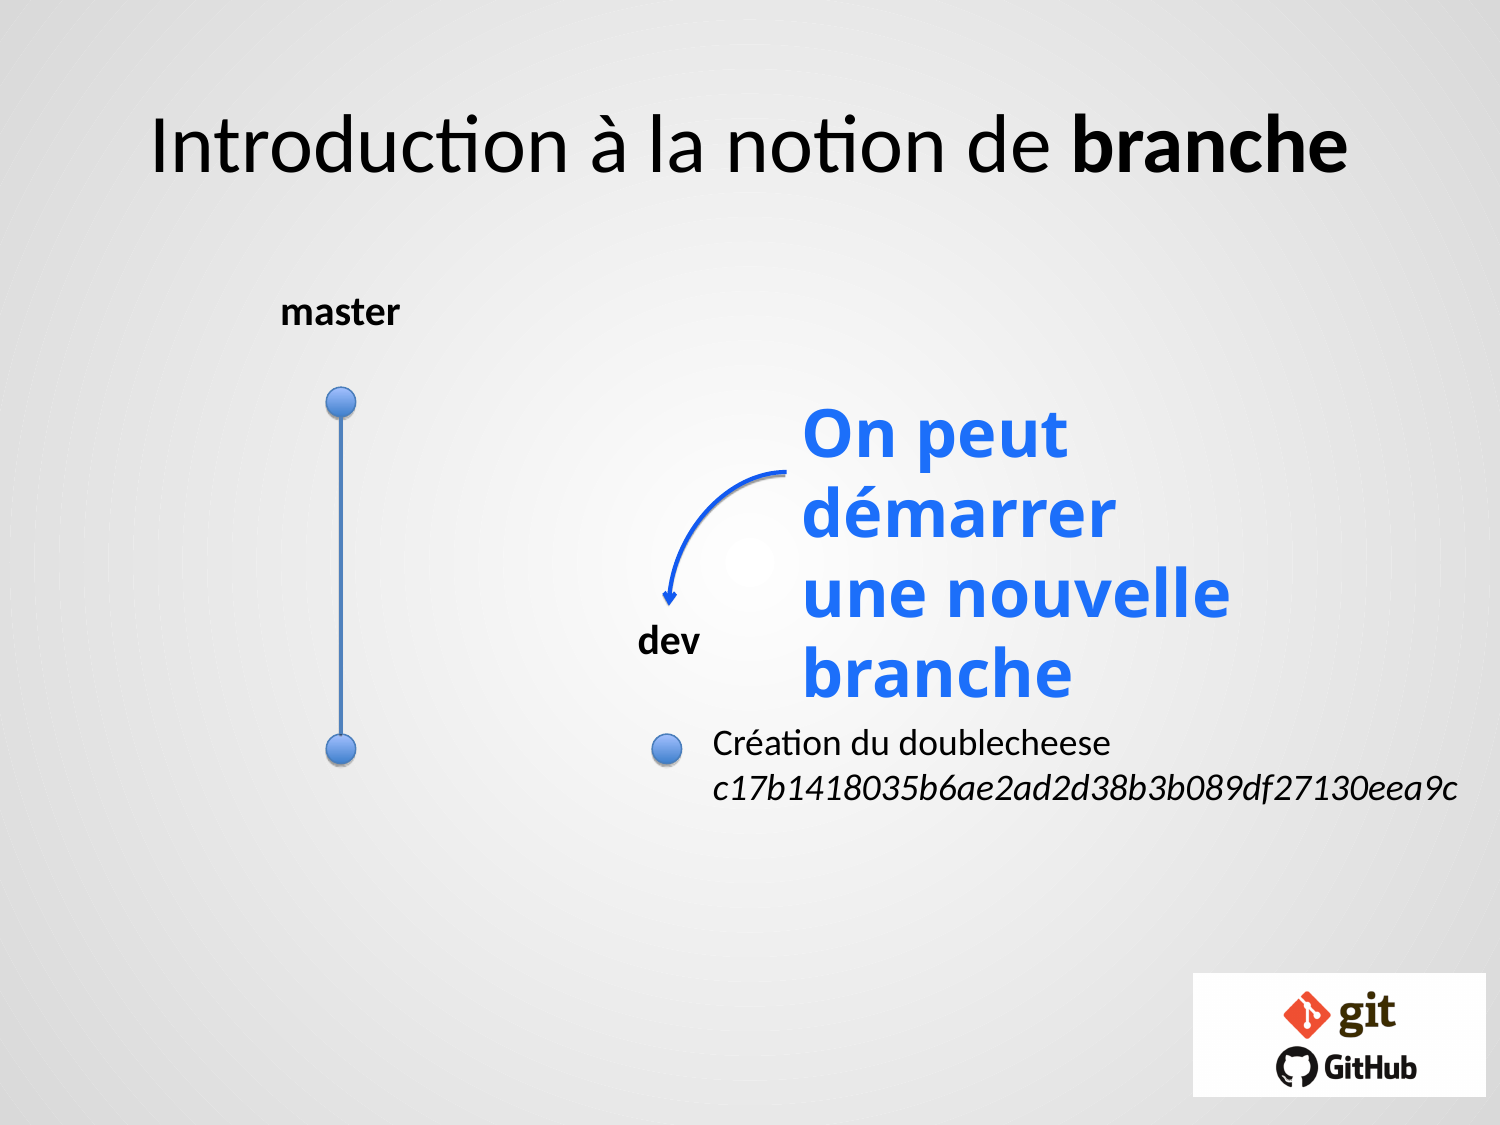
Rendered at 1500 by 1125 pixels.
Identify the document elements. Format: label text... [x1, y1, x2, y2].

text_box Création du doublecheese c17b1418035b6ae2ad2d38b3b089df27130eea9c [698, 710, 1473, 816]
text_box [326, 387, 356, 417]
title Introduction à la notion de branche [75, 45, 1425, 233]
text_box [326, 734, 356, 764]
text_box [652, 734, 682, 764]
picture [1193, 973, 1486, 1097]
text_box master [265, 276, 416, 341]
text_box On peut démarrer une nouvelle branche [786, 383, 1248, 719]
text_box dev [622, 605, 716, 671]
